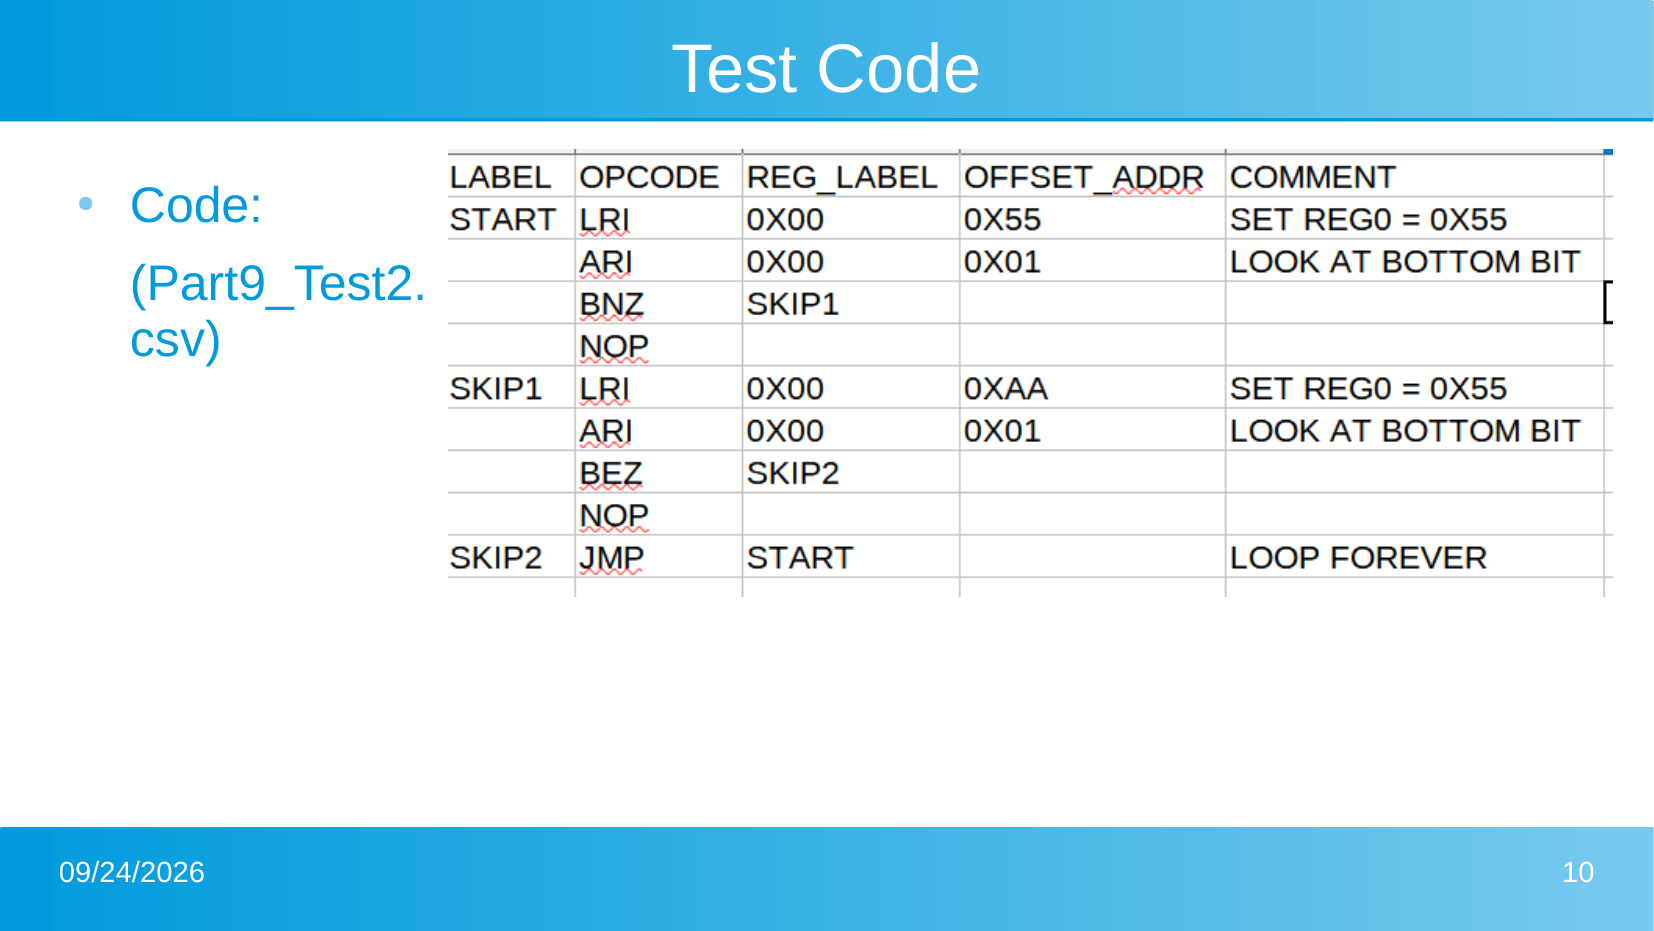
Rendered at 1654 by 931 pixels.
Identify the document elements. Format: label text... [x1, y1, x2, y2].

title Test Code [59, 29, 1595, 108]
list Code: (Part9_Test2.csv) [59, 177, 451, 768]
picture [448, 149, 1613, 597]
